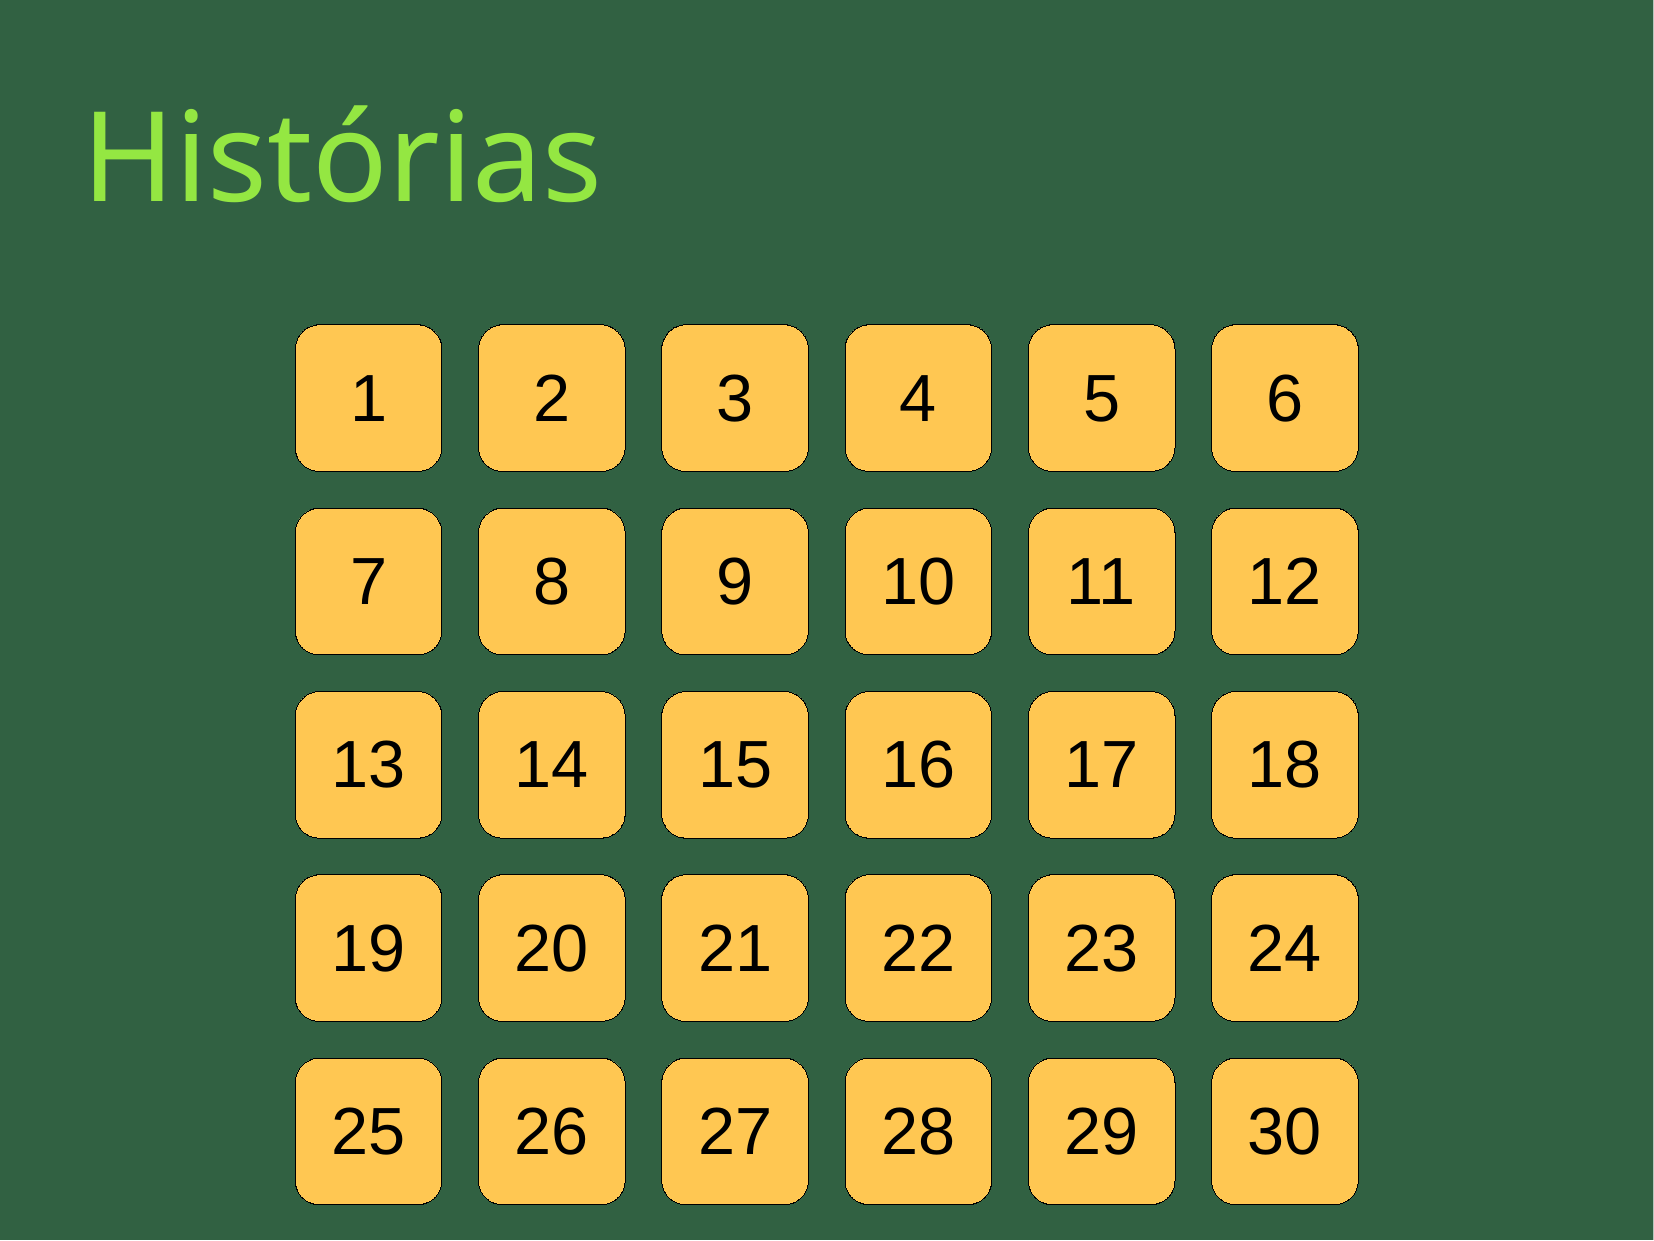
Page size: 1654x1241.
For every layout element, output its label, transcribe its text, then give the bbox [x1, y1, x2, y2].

text_box 5 [1028, 324, 1176, 472]
text_box 1 [295, 324, 442, 472]
text_box 19 [295, 874, 442, 1022]
text_box 25 [295, 1058, 442, 1205]
text_box 6 [1211, 324, 1359, 472]
text_box 3 [661, 324, 809, 472]
text_box 30 [1211, 1058, 1359, 1205]
text_box 8 [478, 508, 626, 655]
text_box 20 [478, 874, 626, 1022]
text_box 10 [845, 508, 992, 655]
text_box 26 [478, 1058, 626, 1205]
text_box 28 [845, 1058, 992, 1205]
text_box 13 [295, 691, 442, 839]
text_box 15 [661, 691, 809, 839]
text_box 22 [845, 874, 992, 1022]
text_box 27 [661, 1058, 809, 1205]
text_box 12 [1211, 508, 1359, 655]
text_box 21 [661, 874, 809, 1022]
text_box 9 [661, 508, 809, 655]
text_box 29 [1028, 1058, 1176, 1205]
text_box 17 [1028, 691, 1176, 839]
text_box 2 [478, 324, 626, 472]
text_box 14 [478, 691, 626, 839]
title Histórias [82, 49, 1571, 257]
text_box 4 [845, 324, 992, 472]
text_box 11 [1028, 508, 1176, 655]
text_box 23 [1028, 874, 1176, 1022]
text_box 18 [1211, 691, 1359, 839]
text_box 24 [1211, 874, 1359, 1022]
text_box 16 [845, 691, 992, 839]
text_box 7 [295, 508, 442, 655]
